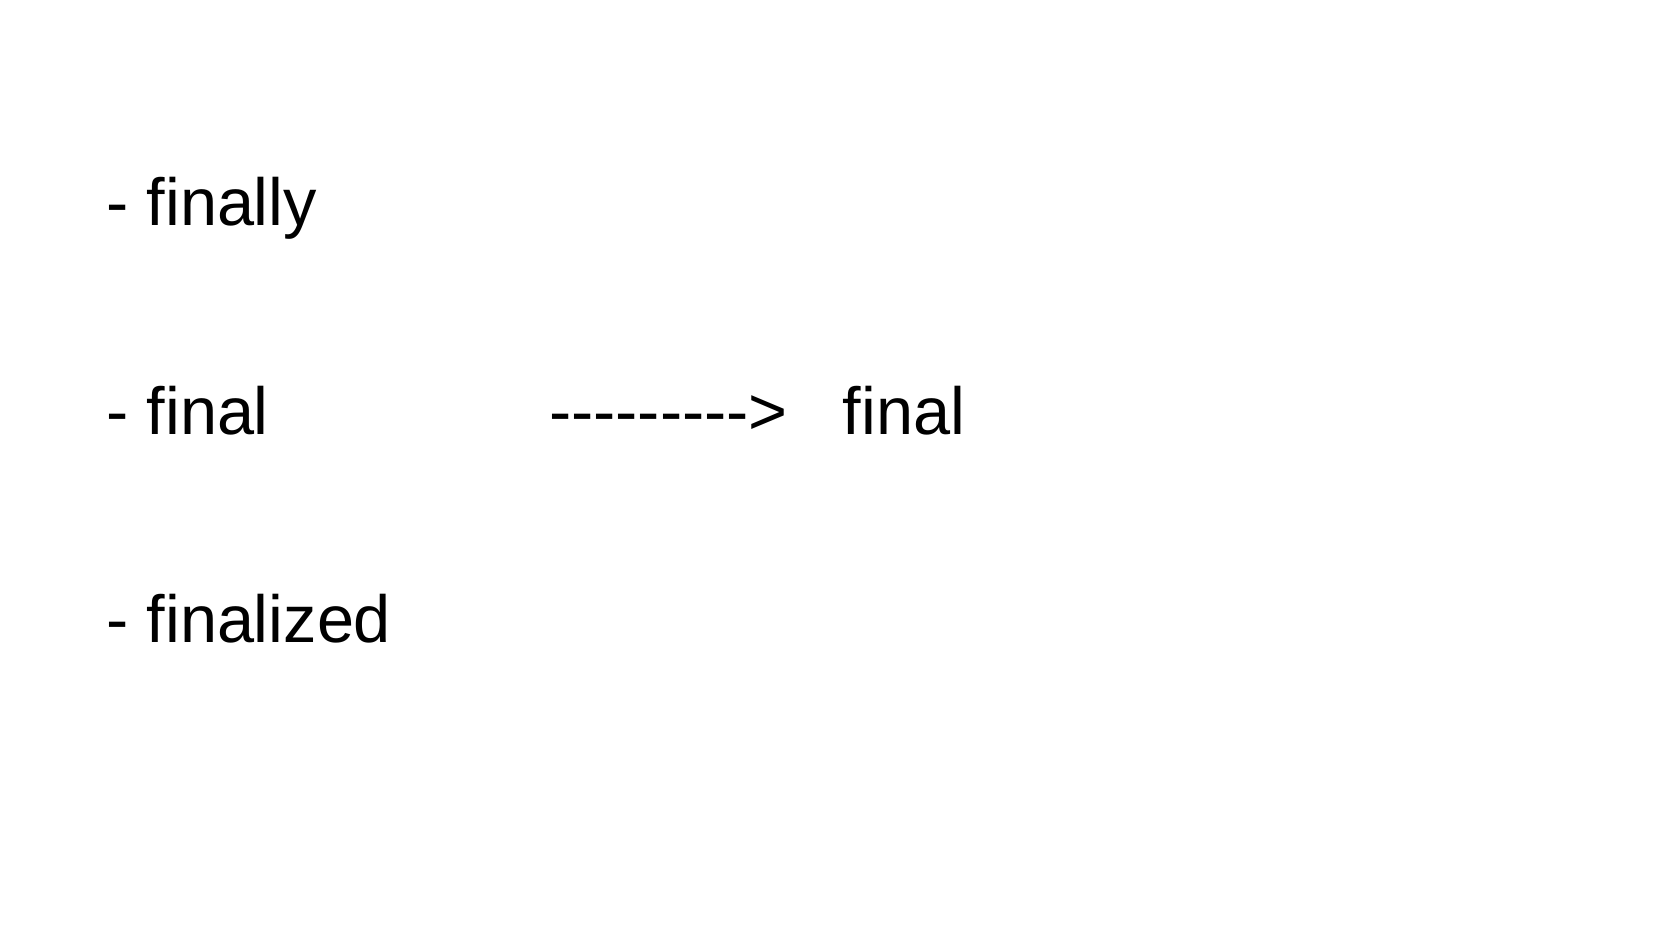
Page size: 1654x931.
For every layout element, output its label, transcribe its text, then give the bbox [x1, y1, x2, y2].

list - finally - final ---------> final - finalized [35, 165, 1607, 931]
